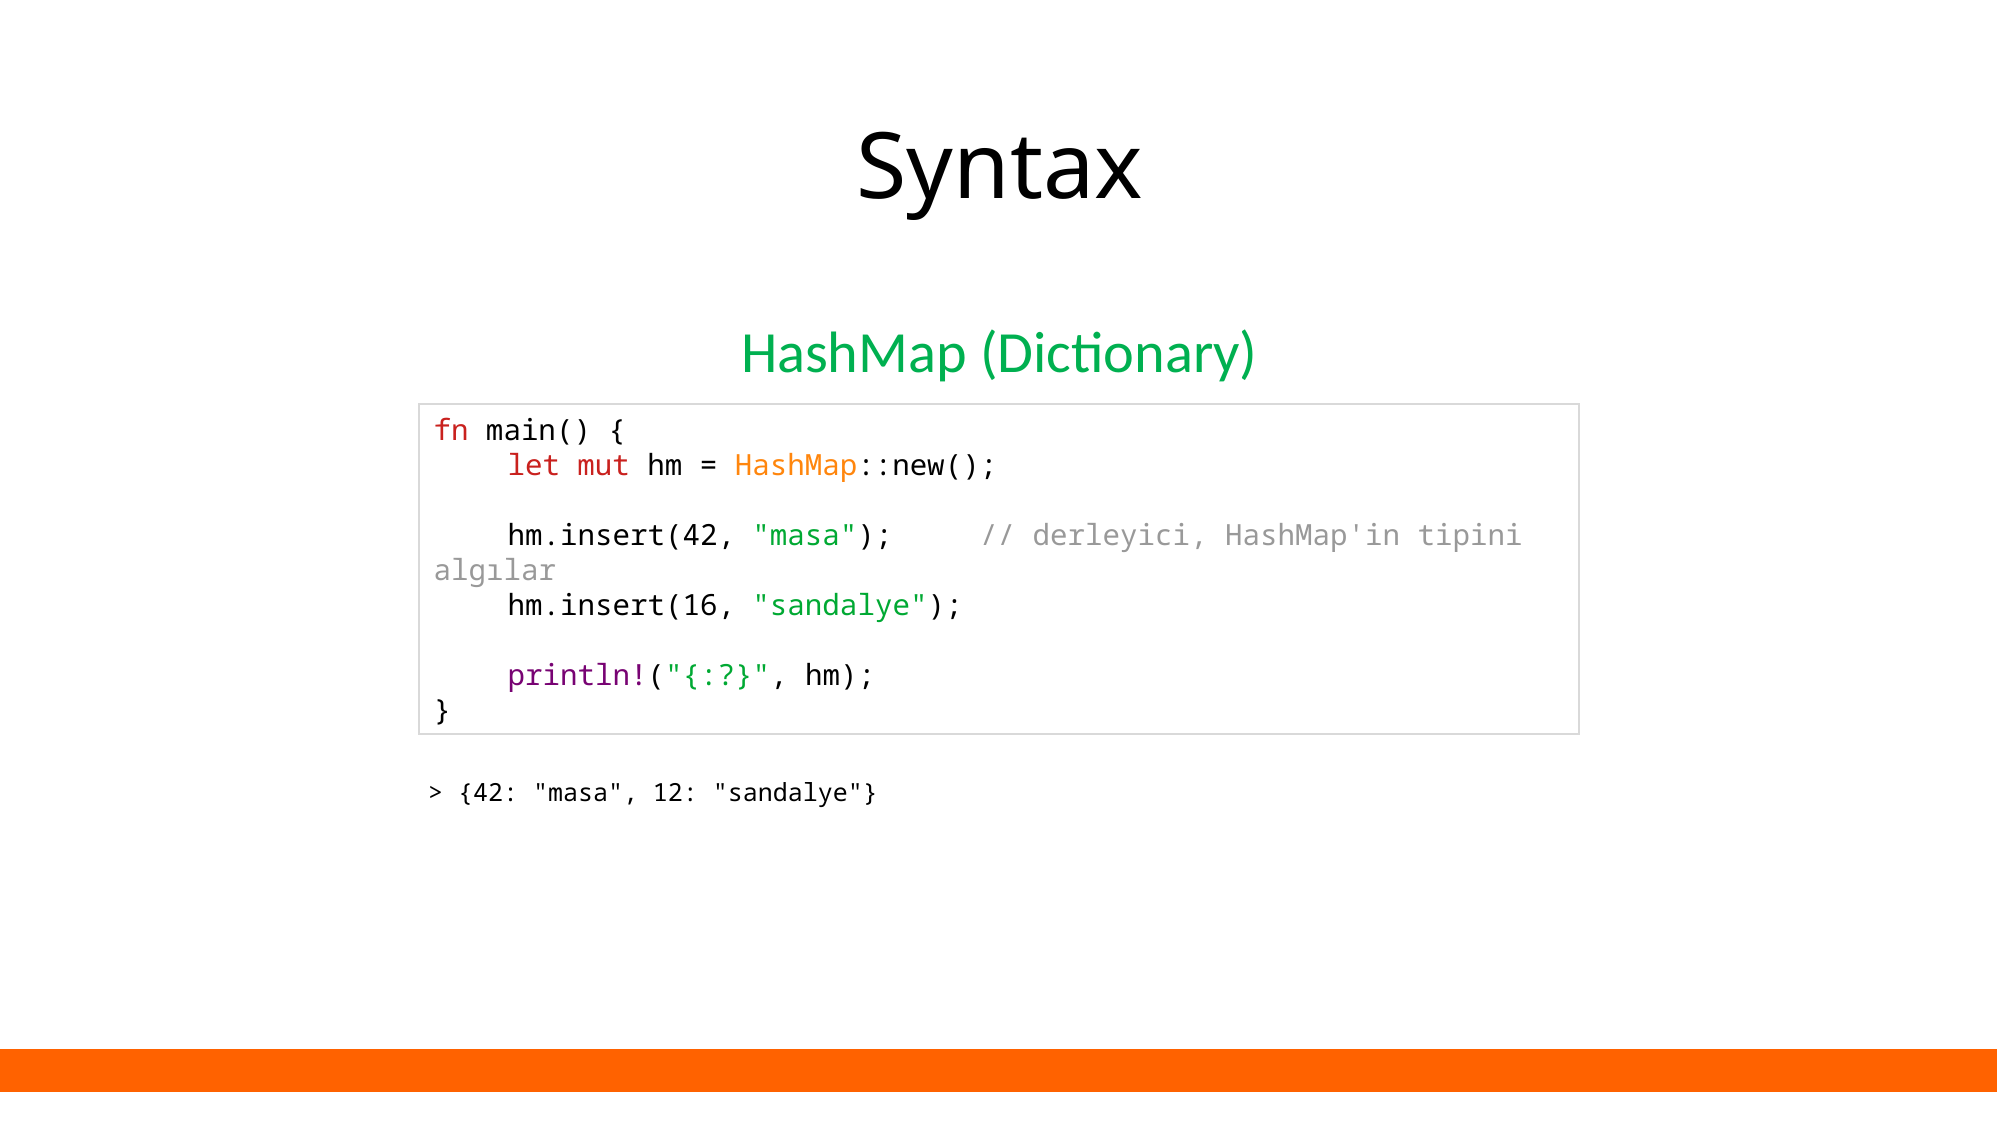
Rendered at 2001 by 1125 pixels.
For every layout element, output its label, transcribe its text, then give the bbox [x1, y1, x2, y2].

title Syntax [137, 59, 1863, 278]
text_box [0, 1049, 1997, 1092]
text_box fn main() { let mut hm = HashMap::new(); hm.insert(42, "masa"); // derleyici, HashMap'in tipini algılar hm.insert(16, "sandalye"); println!("{:?}", hm); } [418, 404, 1579, 699]
text_box > {42: "masa", 12: "sandalye"} [413, 767, 1477, 858]
list HashMap (Dictionary) [420, 314, 1579, 403]
